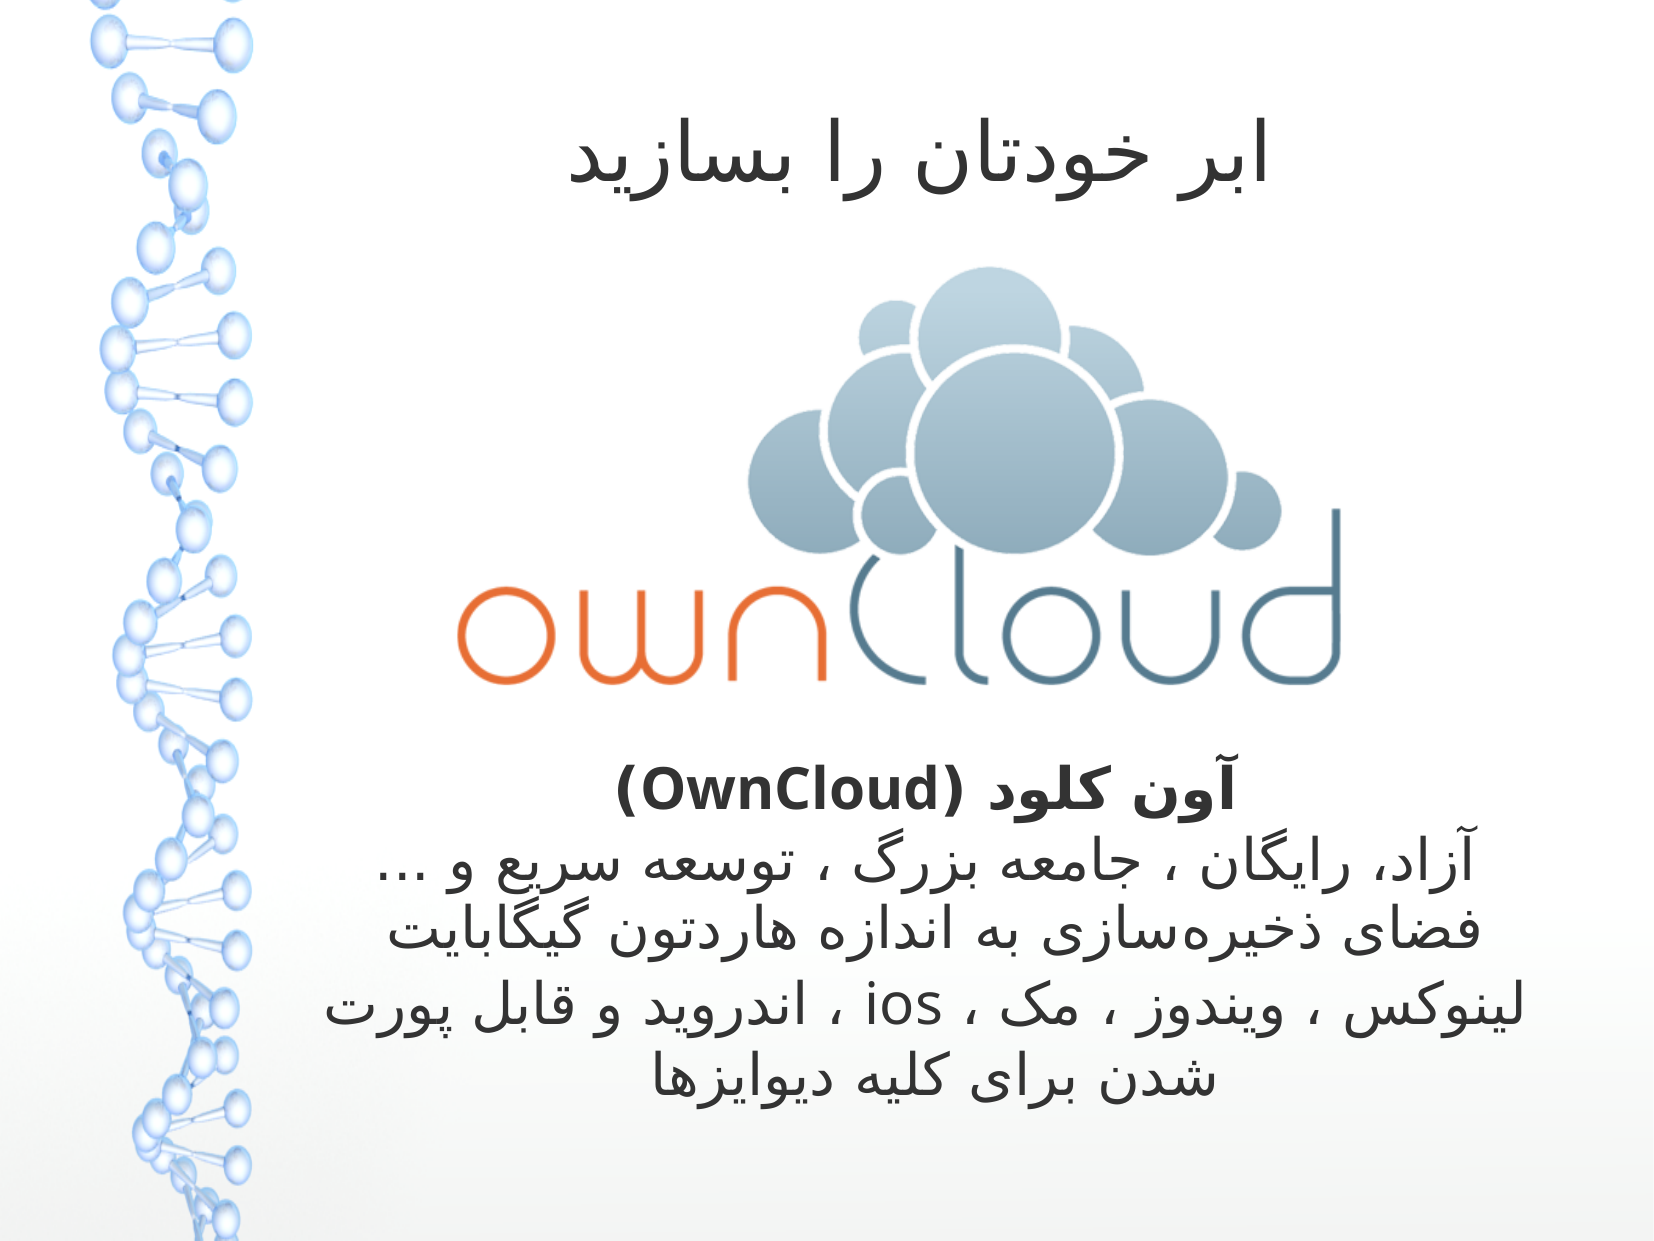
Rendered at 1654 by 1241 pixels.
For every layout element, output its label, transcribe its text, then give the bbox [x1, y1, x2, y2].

subtitle آون کلود (OwnCloud) آزاد، رایگان ، جامعه بزرگ ، توسعه سریع و ... فضای ذخیره‌سازی به اندازه هاردتون گیگابایت لینوکس ، ویندوز ، مک ، ios ، اندروید و قابل پورت شدن برای کلیه دیوایزها [291, 670, 1561, 1241]
title ابر خودتان را بسازید [269, 49, 1571, 257]
picture [0, 0, 1654, 1241]
